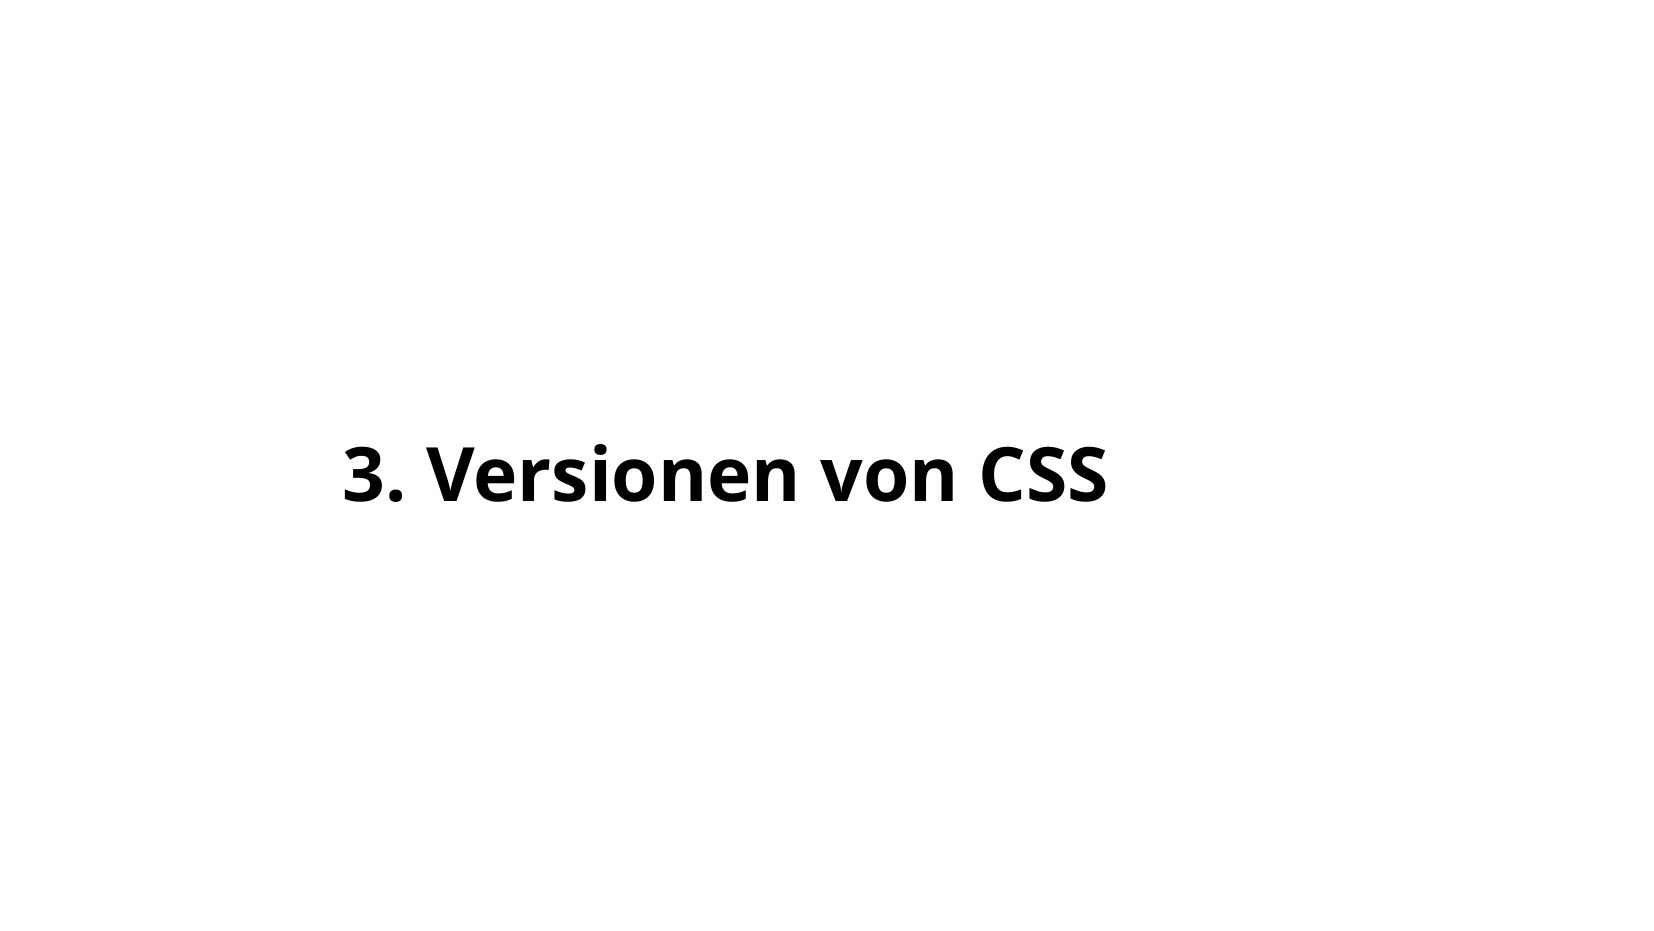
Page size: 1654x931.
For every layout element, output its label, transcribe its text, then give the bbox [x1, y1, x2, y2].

title 3. Versionen von CSS [342, 425, 1654, 520]
